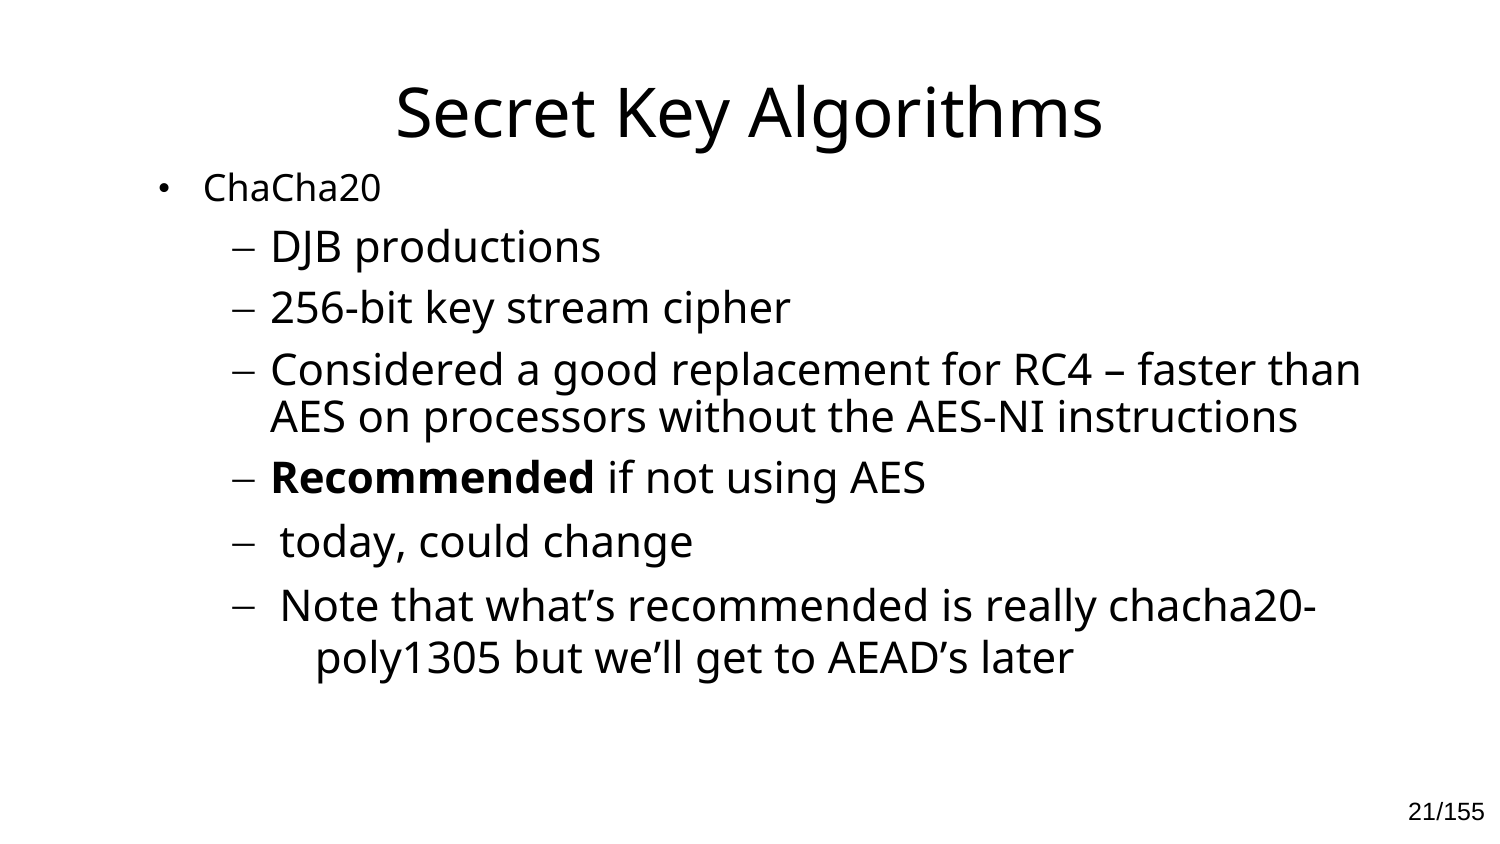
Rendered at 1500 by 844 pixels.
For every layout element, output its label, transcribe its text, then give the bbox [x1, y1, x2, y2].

list ChaCha20 DJB productions 256-bit key stream cipher Considered a good replacement for RC4 – faster than AES on processors without the AES-NI instructions Recommended if not using AES today, could change Note that what’s recommended is really chacha20-poly1305 but we’ll get to AEAD’s later [142, 159, 1418, 844]
title Secret Key Algorithms [112, 13, 1388, 207]
